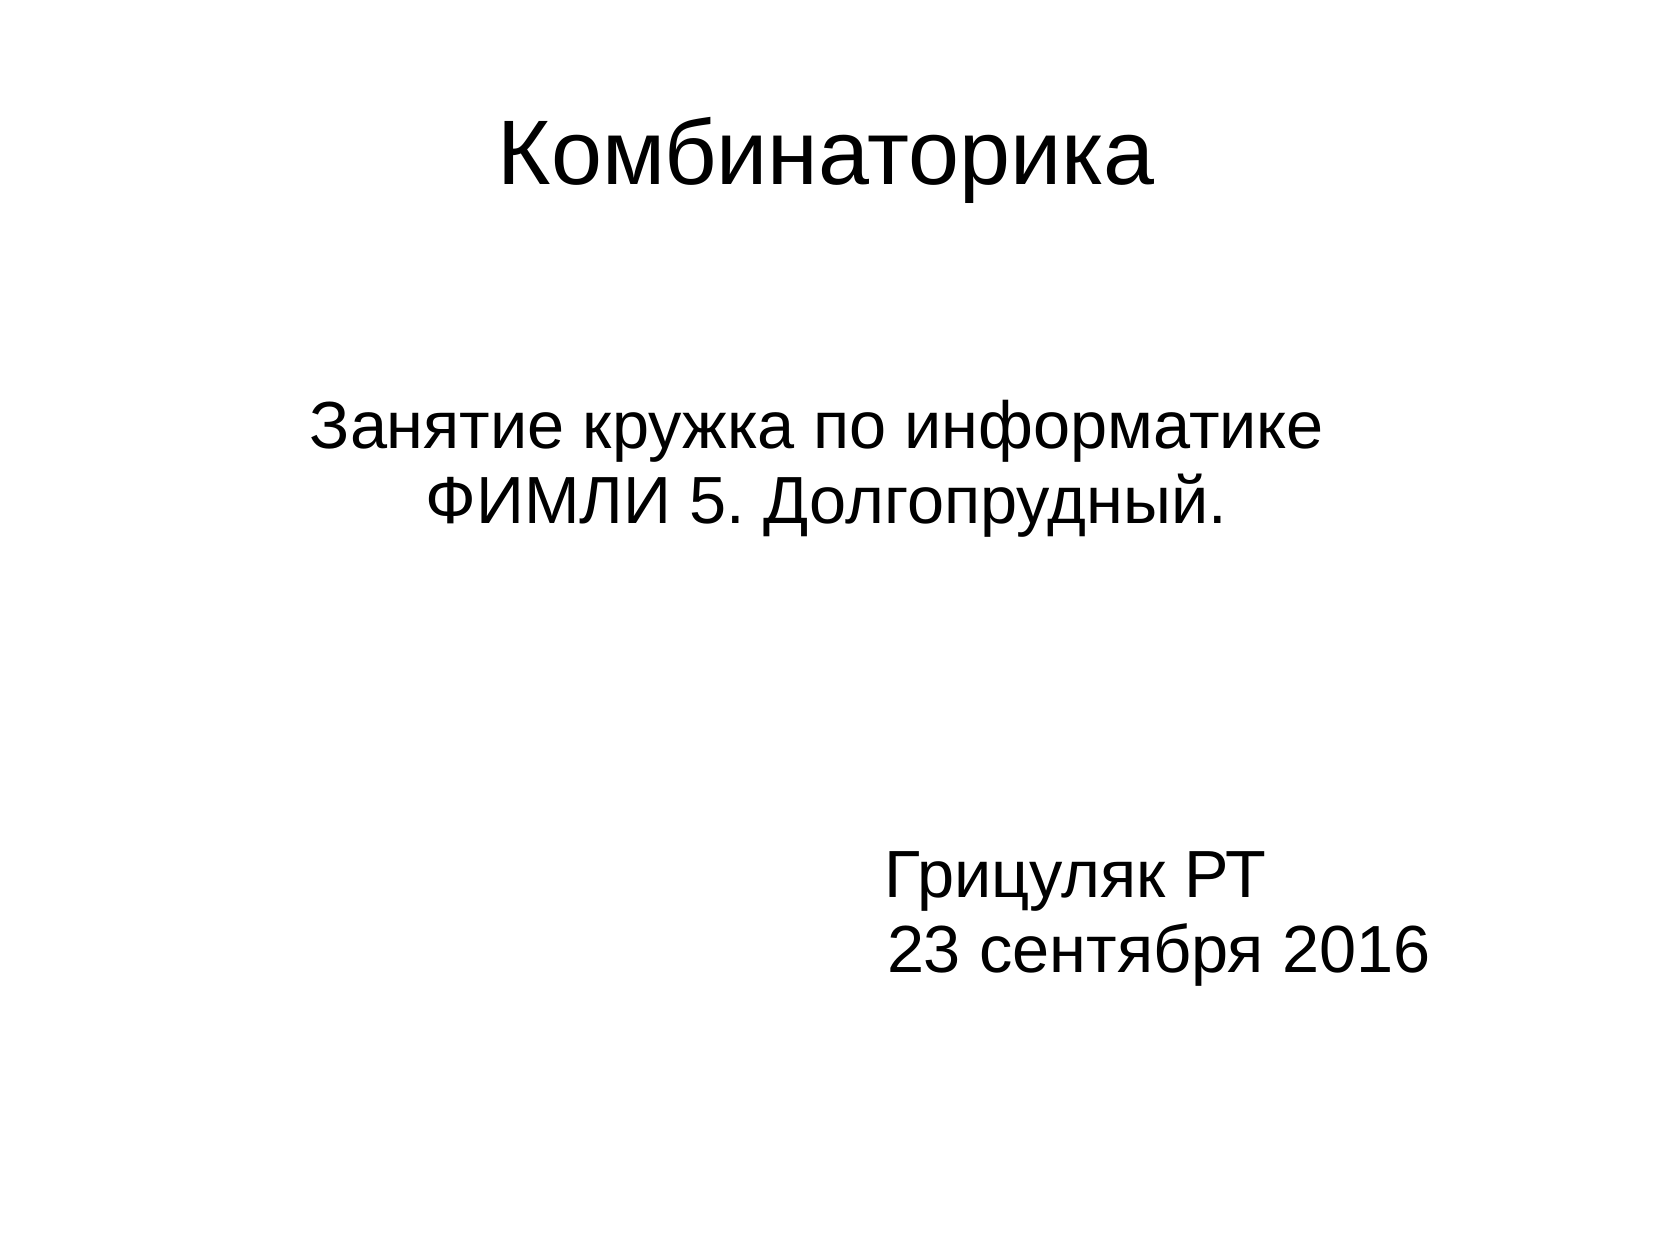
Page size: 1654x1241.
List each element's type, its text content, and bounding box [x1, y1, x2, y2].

title Комбинаторика [82, 49, 1571, 257]
subtitle Занятие кружка по информатике ФИМЛИ 5. Долгопрудный. Грицуляк РТ 23 сентября 2016 [82, 290, 1571, 1010]
